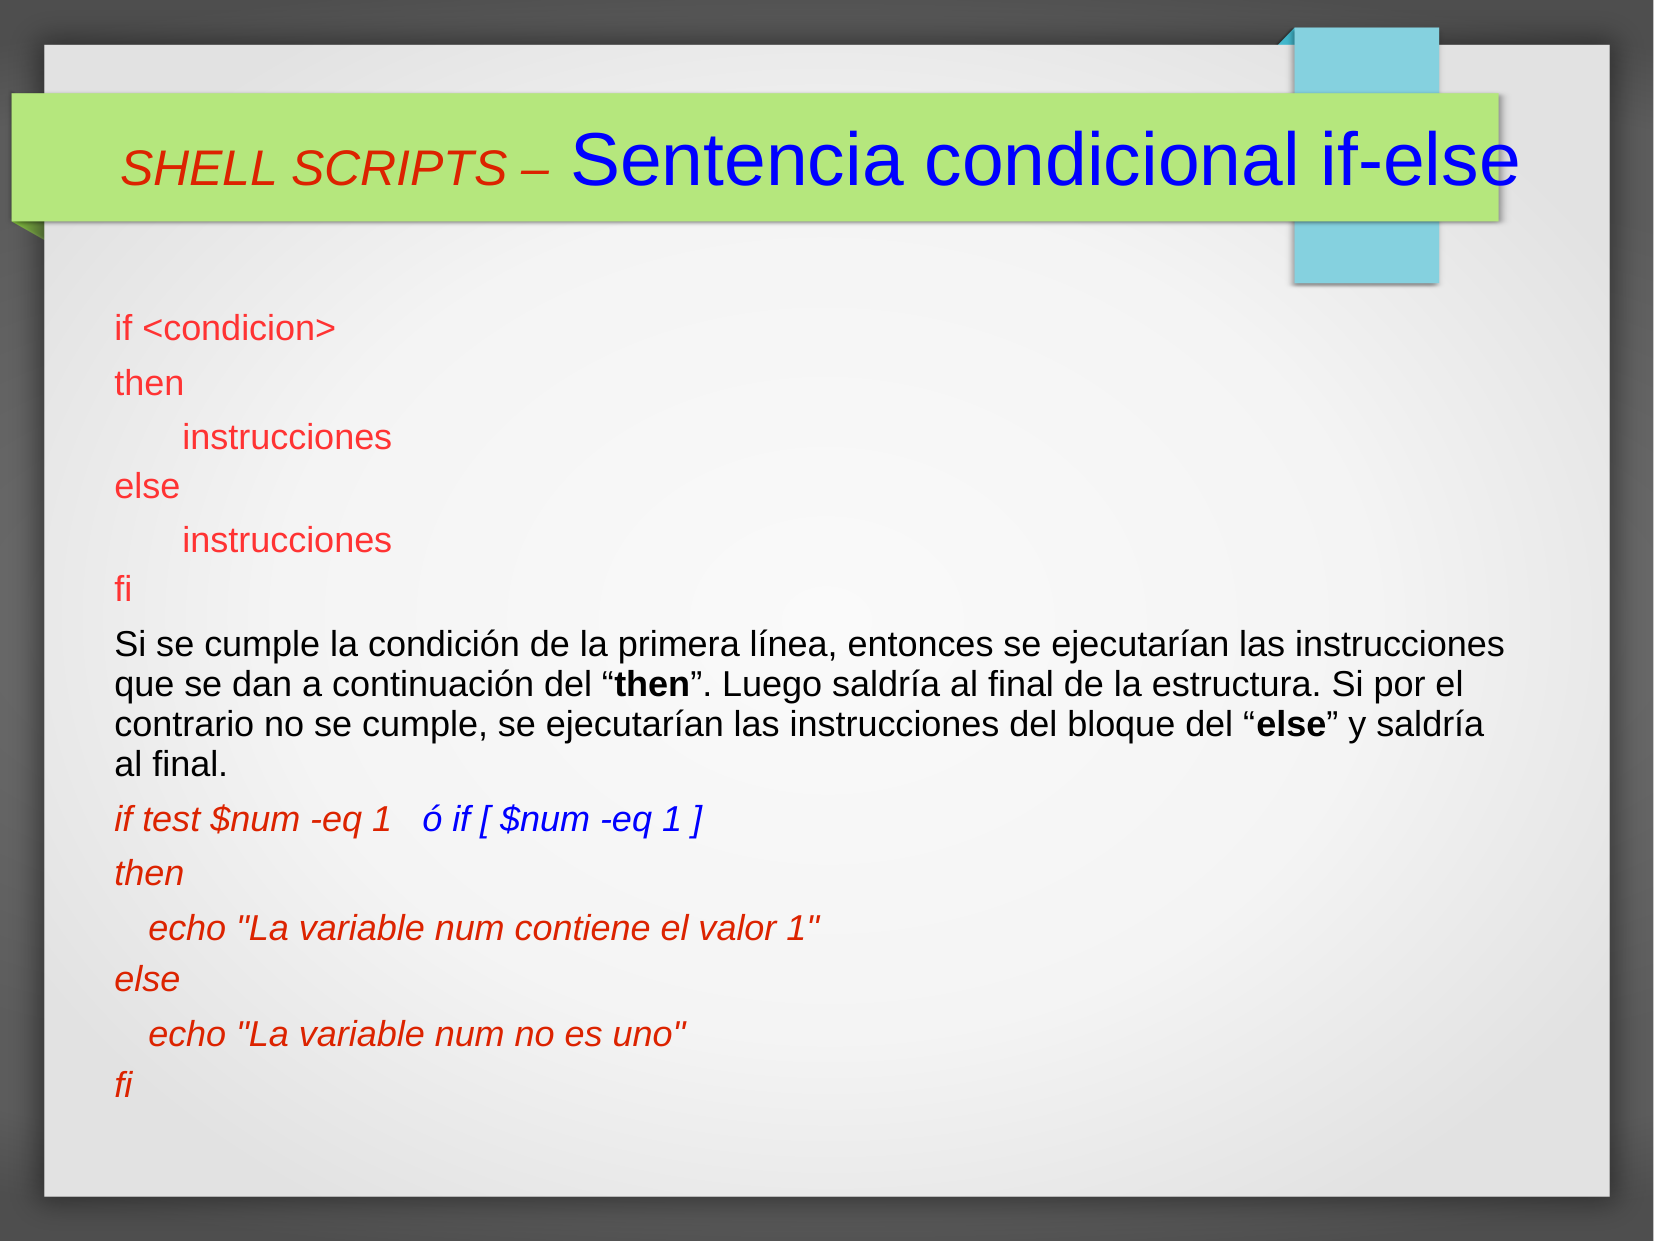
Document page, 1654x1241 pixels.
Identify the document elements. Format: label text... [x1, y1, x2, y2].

picture [0, 0, 1654, 1241]
title SHELL SCRIPTS – Sentencia condicional if-else [70, 106, 1571, 213]
list if <condicion> then instrucciones else instrucciones fi Si se cumple la condición de la primera línea, entonces se ejecutarían las instrucciones que se dan a continuación del “then”. Luego saldría al final de la estructura. Si por el contrario no se cumple, se ejecutarían las instrucciones del bloque del “else” y saldría al final. if test $num -eq 1 ó if [ $num -eq 1 ] then echo "La variable num contiene el valor 1" else echo "La variable num no es uno" fi [80, 308, 1512, 1111]
